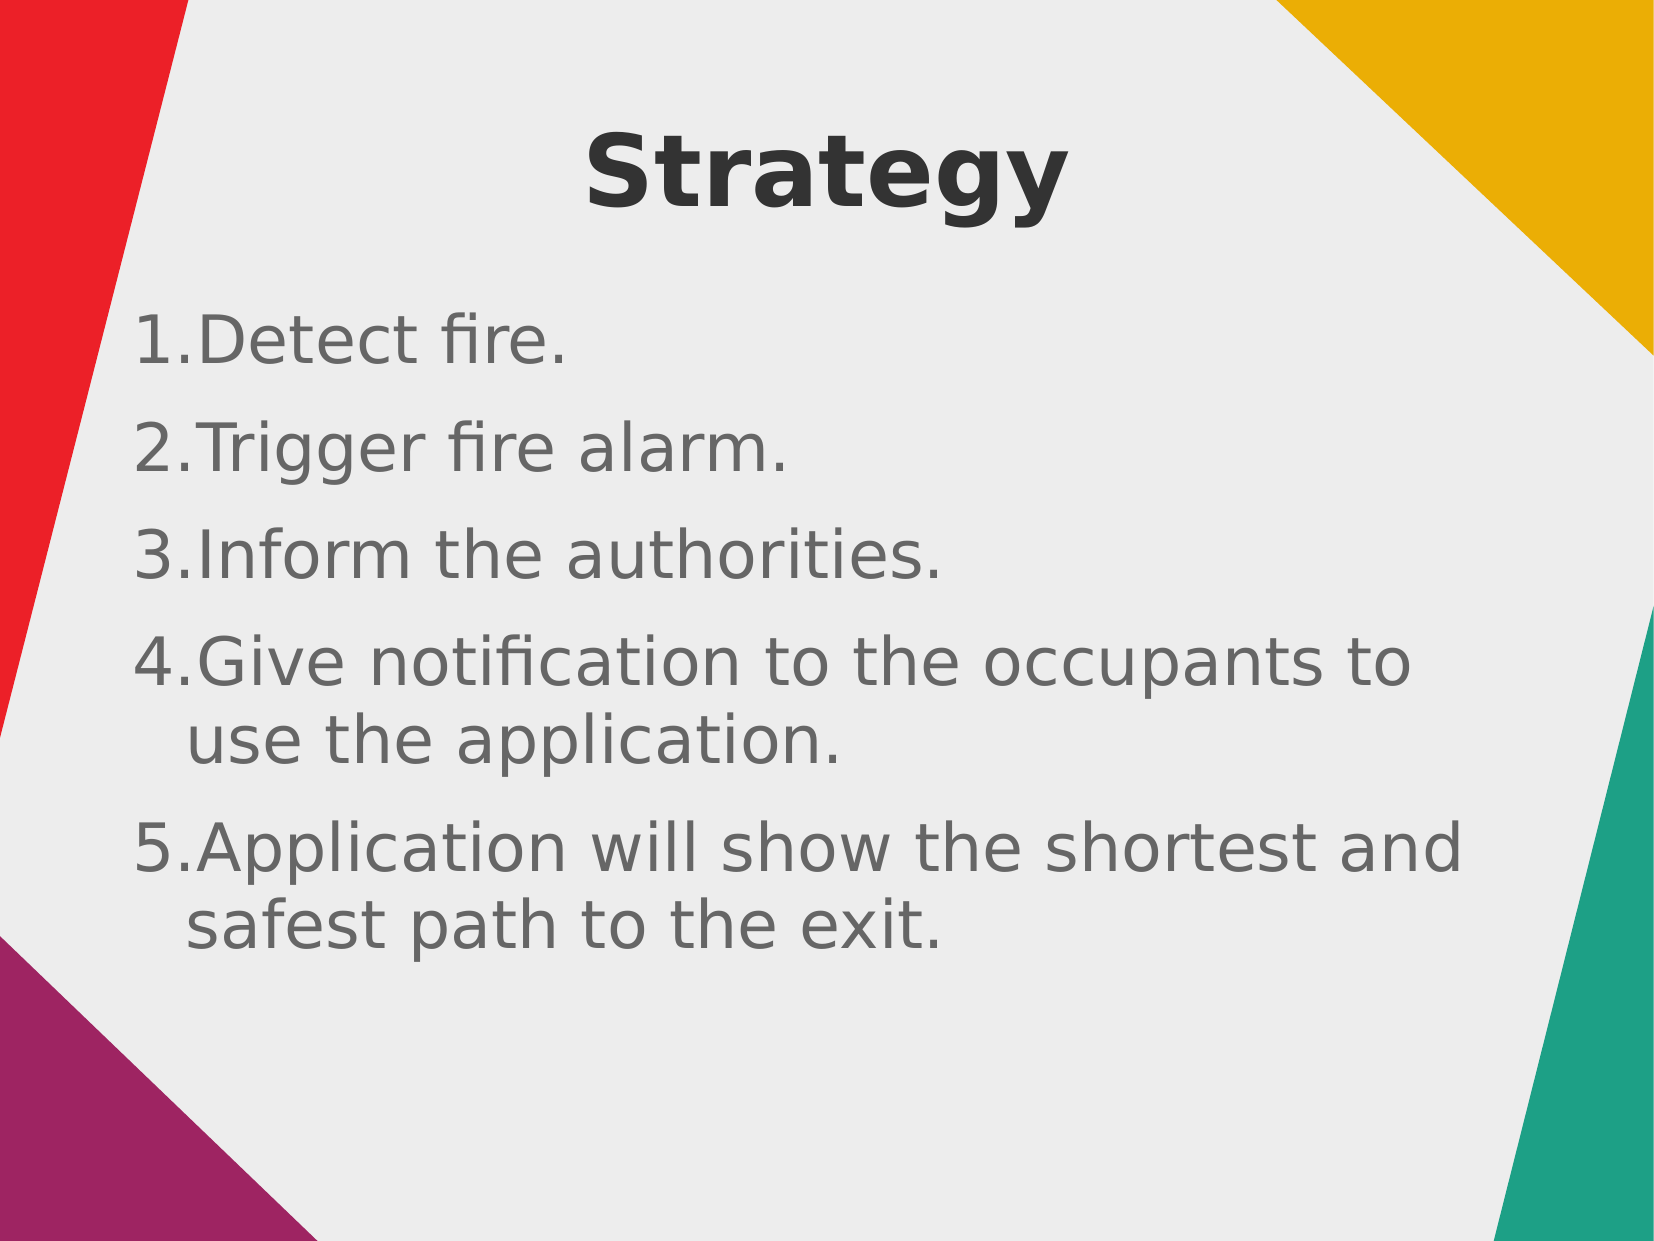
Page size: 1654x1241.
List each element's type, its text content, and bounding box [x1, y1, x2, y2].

title Strategy [114, 73, 1539, 271]
list Detect fire. Trigger fire alarm. Inform the authorities. Give notification to the occupants to use the application. Application will show the shortest and safest path to the exit. [114, 302, 1539, 1033]
